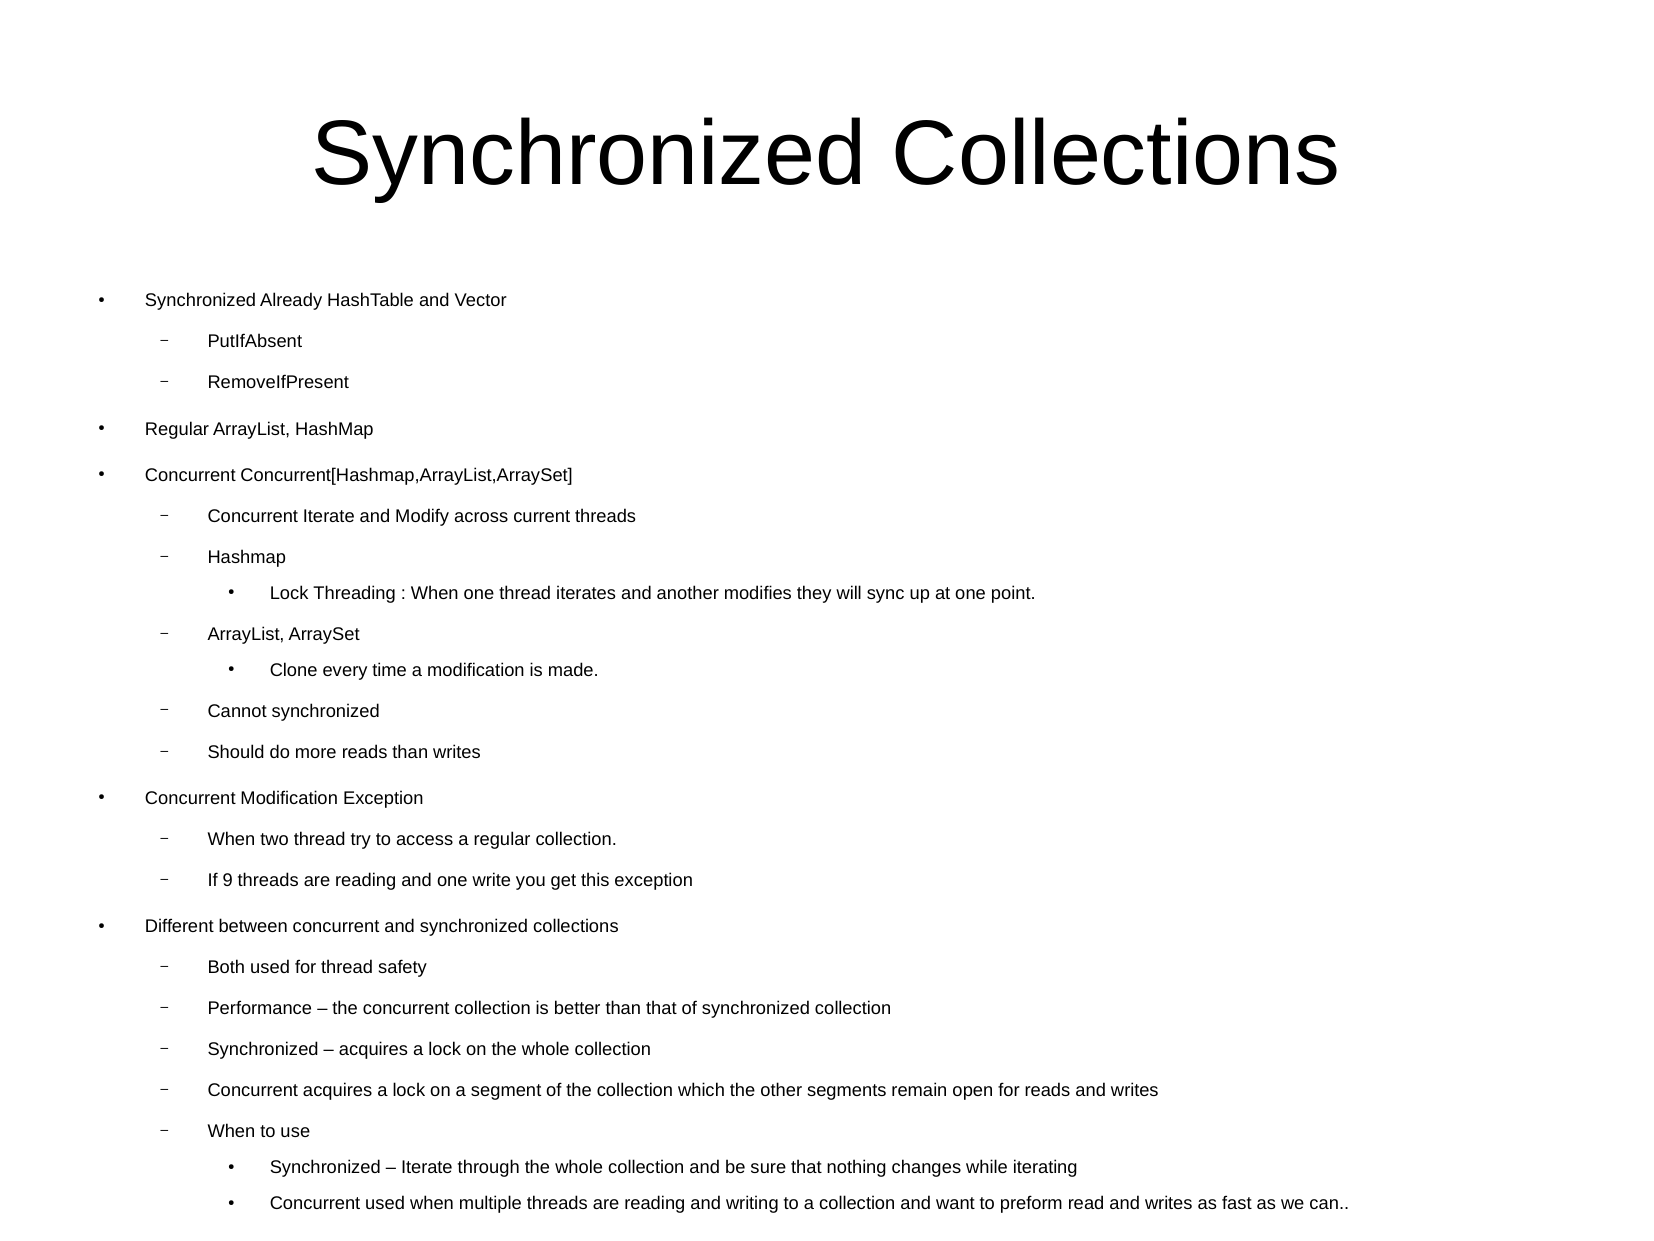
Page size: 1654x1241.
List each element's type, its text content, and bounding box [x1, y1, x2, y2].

title Synchronized Collections [82, 49, 1571, 257]
list Synchronized Already HashTable and Vector PutIfAbsent RemoveIfPresent Regular ArrayList, HashMap Concurrent Concurrent[Hashmap,ArrayList,ArraySet] Concurrent Iterate and Modify across current threads Hashmap Lock Threading : When one thread iterates and another modifies they will sync up at one point. ArrayList, ArraySet Clone every time a modification is made. Cannot synchronized Should do more reads than writes Concurrent Modification Exception When two thread try to access a regular collection. If 9 threads are reading and one write you get this exception Different between concurrent and synchronized collections Both used for thread safety Performance – the concurrent collection is better than that of synchronized collection Synchronized – acquires a lock on the whole collection Concurrent acquires a lock on a segment of the collection which the other segments remain open for reads and writes When to use Synchronized – Iterate through the whole collection and be sure that nothing changes while iterating Concurrent used when multiple threads are reading and writing to a collection and want to preform read and writes as fast as we can.. [82, 290, 1571, 1231]
